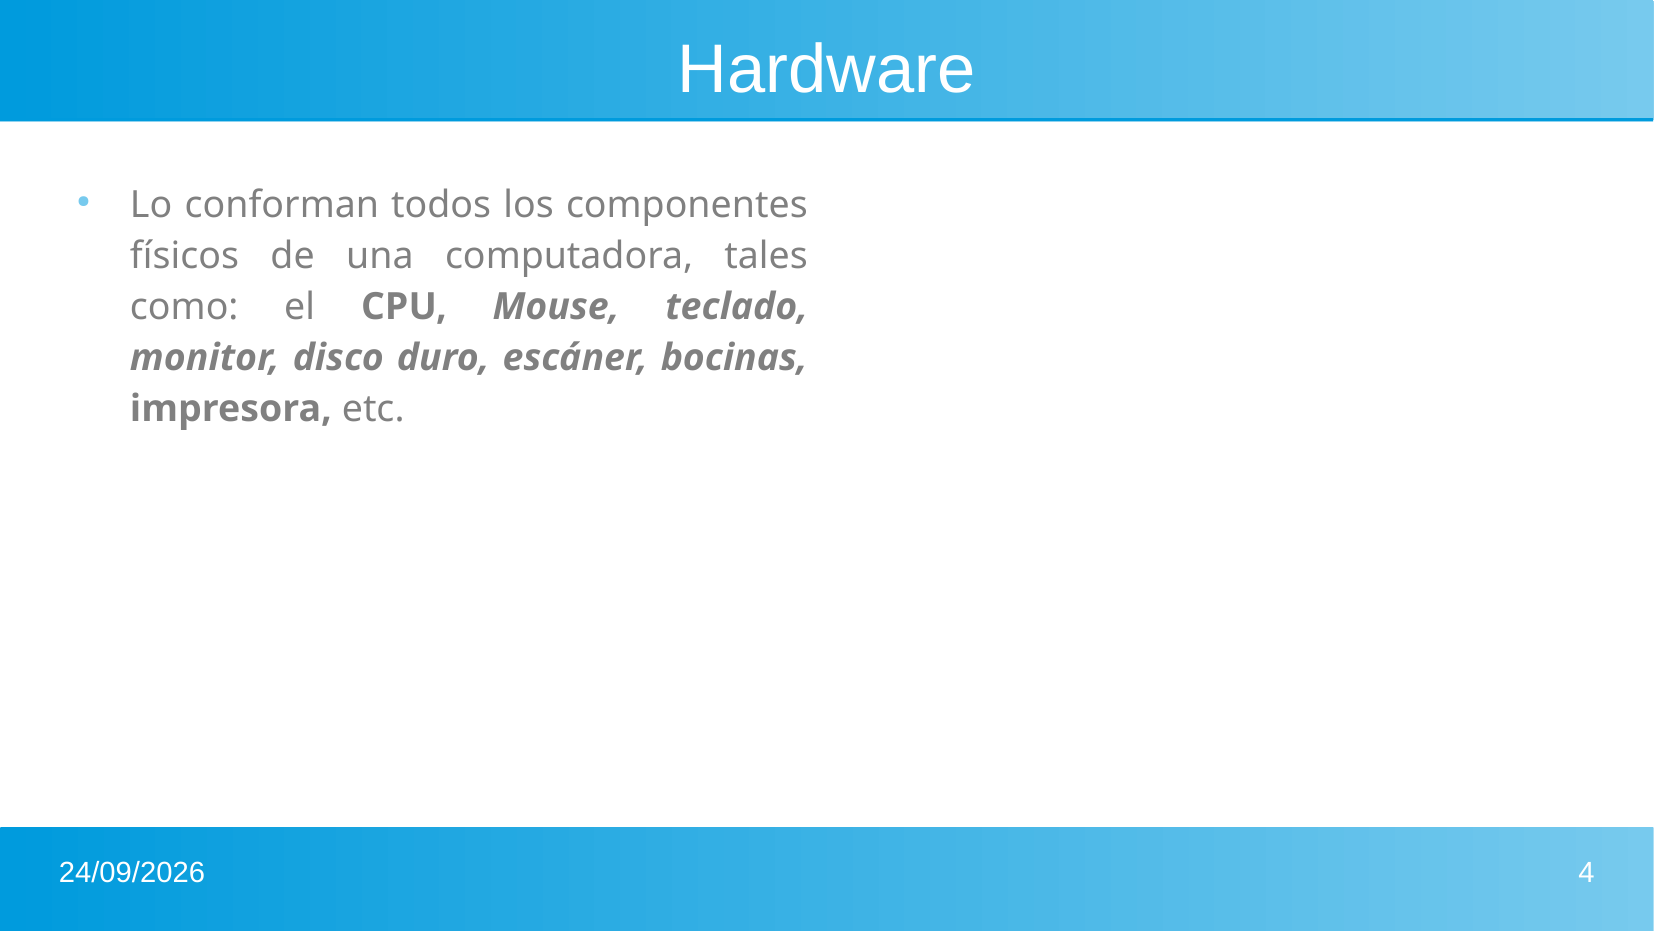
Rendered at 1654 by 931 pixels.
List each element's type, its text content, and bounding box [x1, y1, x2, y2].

title Hardware [59, 29, 1595, 108]
list Lo conforman todos los componentes físicos de una computadora, tales como: el CPU, Mouse, teclado, monitor, disco duro, escáner, bocinas, impresora, etc. [59, 177, 809, 459]
